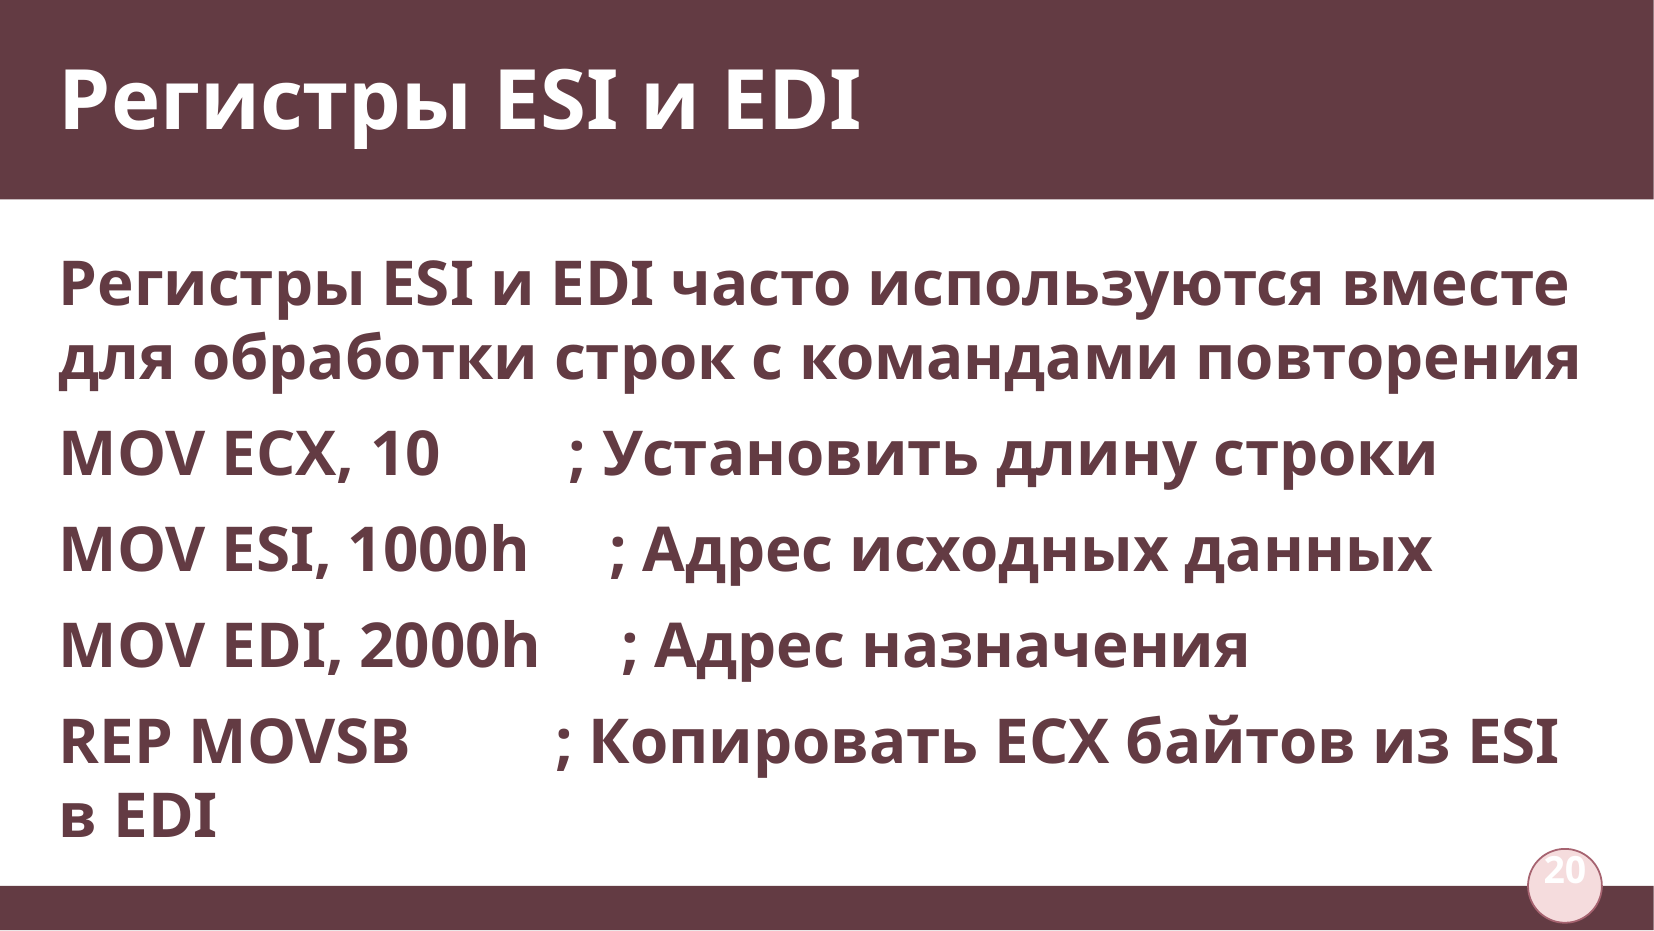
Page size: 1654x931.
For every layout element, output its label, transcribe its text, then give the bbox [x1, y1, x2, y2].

title Регистры ESI и EDI [59, 37, 1595, 155]
list Регистры ESI и EDI часто используются вместе для обработки строк с командами повторения MOV ECX, 10 ; Установить длину строки MOV ESI, 1000h ; Адрес исходных данных MOV EDI, 2000h ; Адрес назначения REP MOVSB ; Копировать ECX байтов из ESI в EDI [59, 243, 1595, 864]
